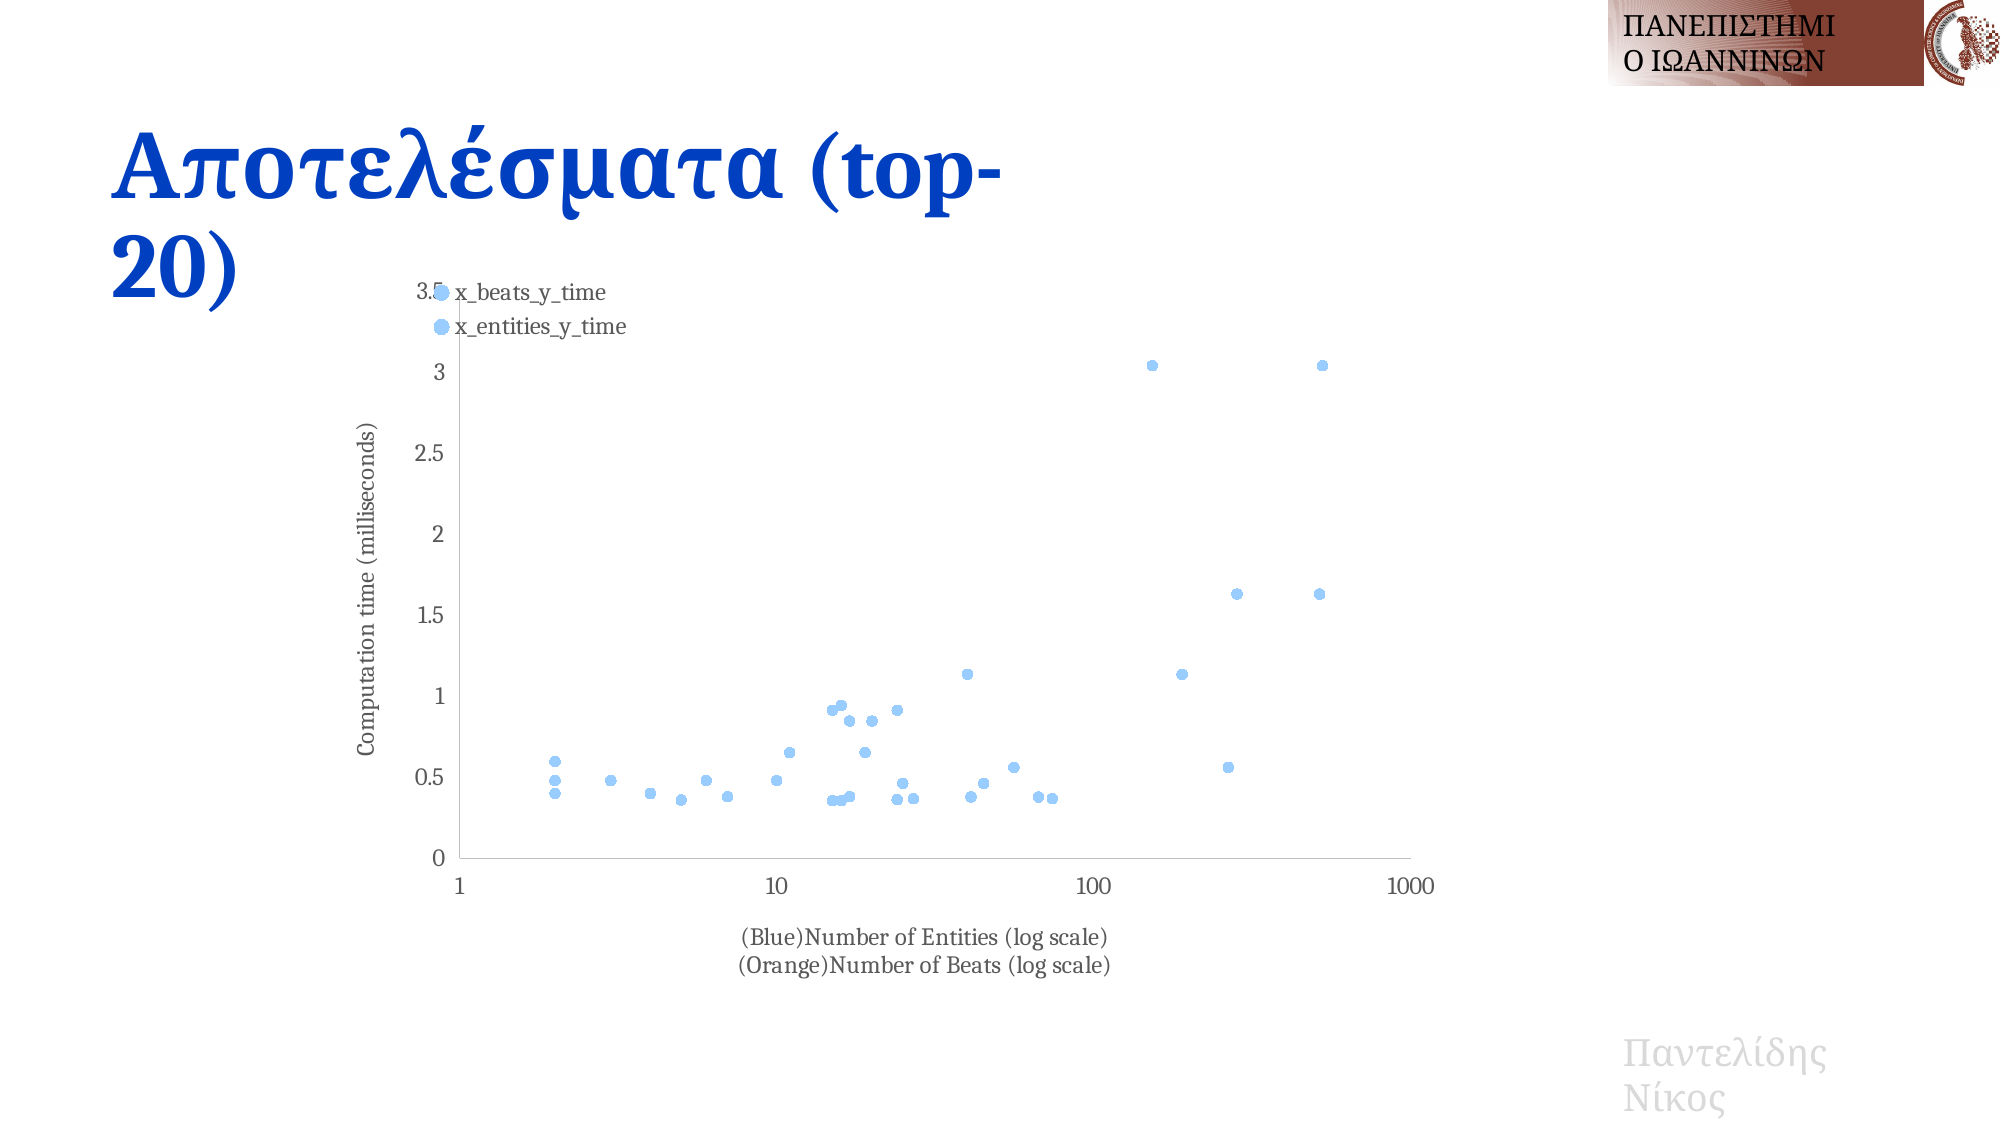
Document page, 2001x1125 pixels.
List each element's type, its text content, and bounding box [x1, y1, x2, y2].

text_box Αποτελέσματα (top-20) [96, 112, 1142, 225]
chart [318, 262, 1684, 1013]
